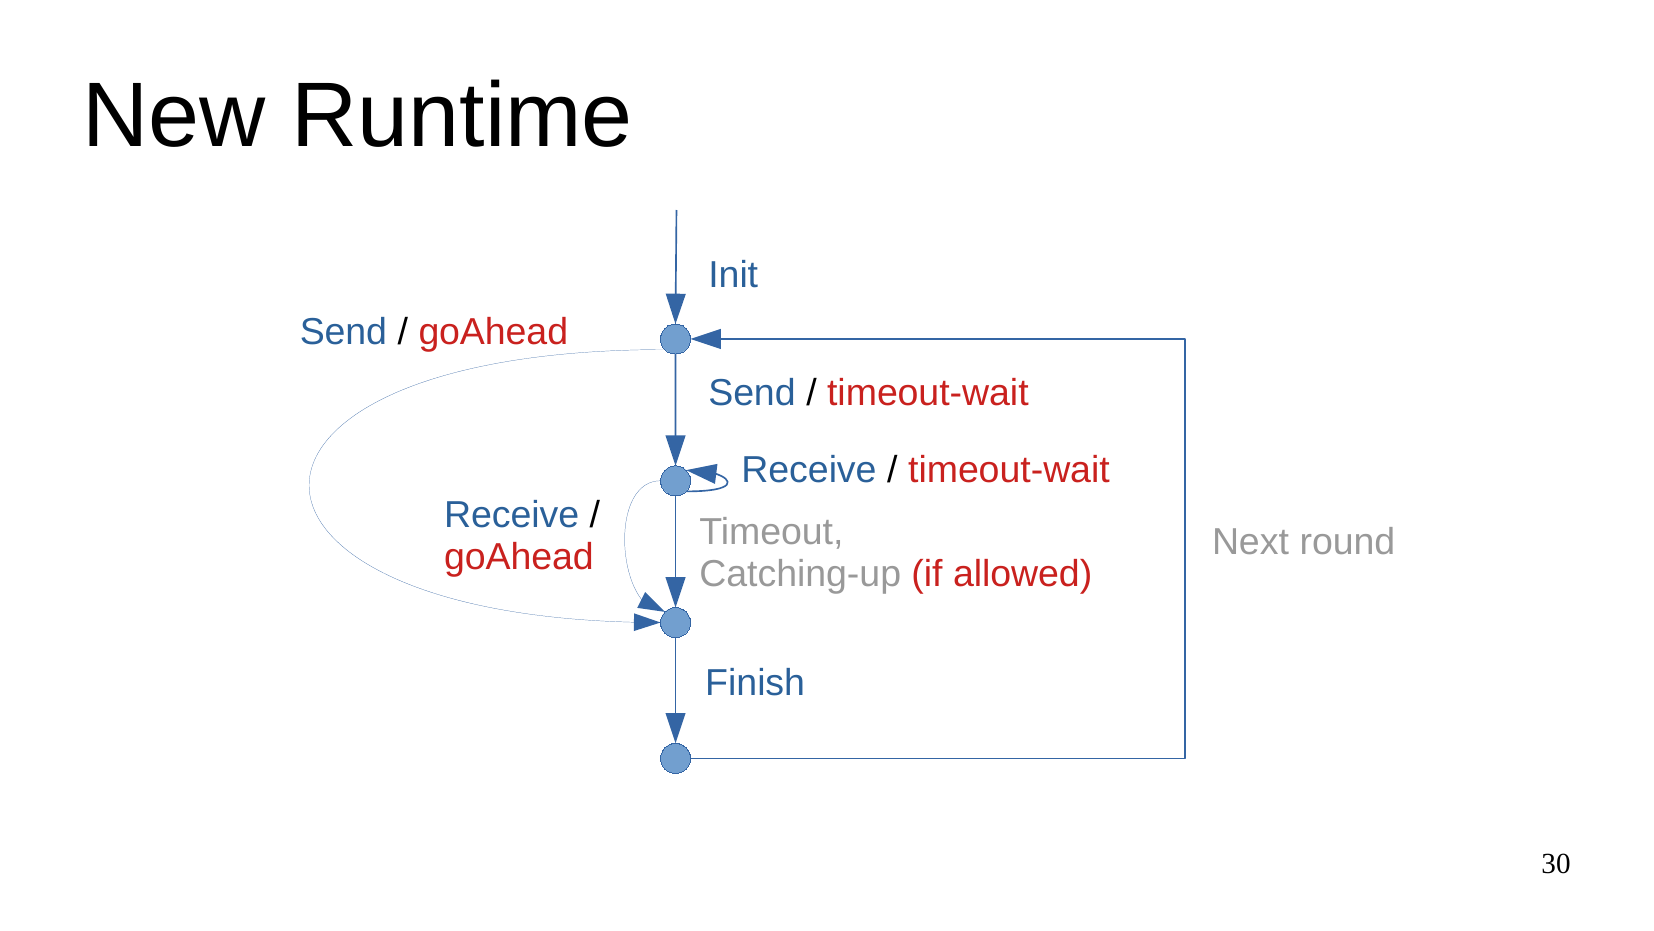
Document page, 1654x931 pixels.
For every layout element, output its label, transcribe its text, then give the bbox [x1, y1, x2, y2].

text_box Receive / goAhead [429, 486, 616, 586]
text_box Init [693, 246, 774, 304]
text_box [660, 324, 691, 354]
text_box Send / timeout-wait [693, 363, 1044, 421]
text_box Timeout, Catching-up (if allowed) [684, 502, 1111, 644]
text_box Next round [1197, 513, 1411, 571]
title New Runtime [82, 37, 1571, 193]
text_box Receive / timeout-wait [726, 441, 1125, 499]
text_box [660, 465, 691, 496]
text_box Finish [690, 653, 841, 711]
text_box Send / goAhead [285, 303, 636, 361]
text_box [660, 743, 691, 774]
text_box [660, 607, 684, 638]
